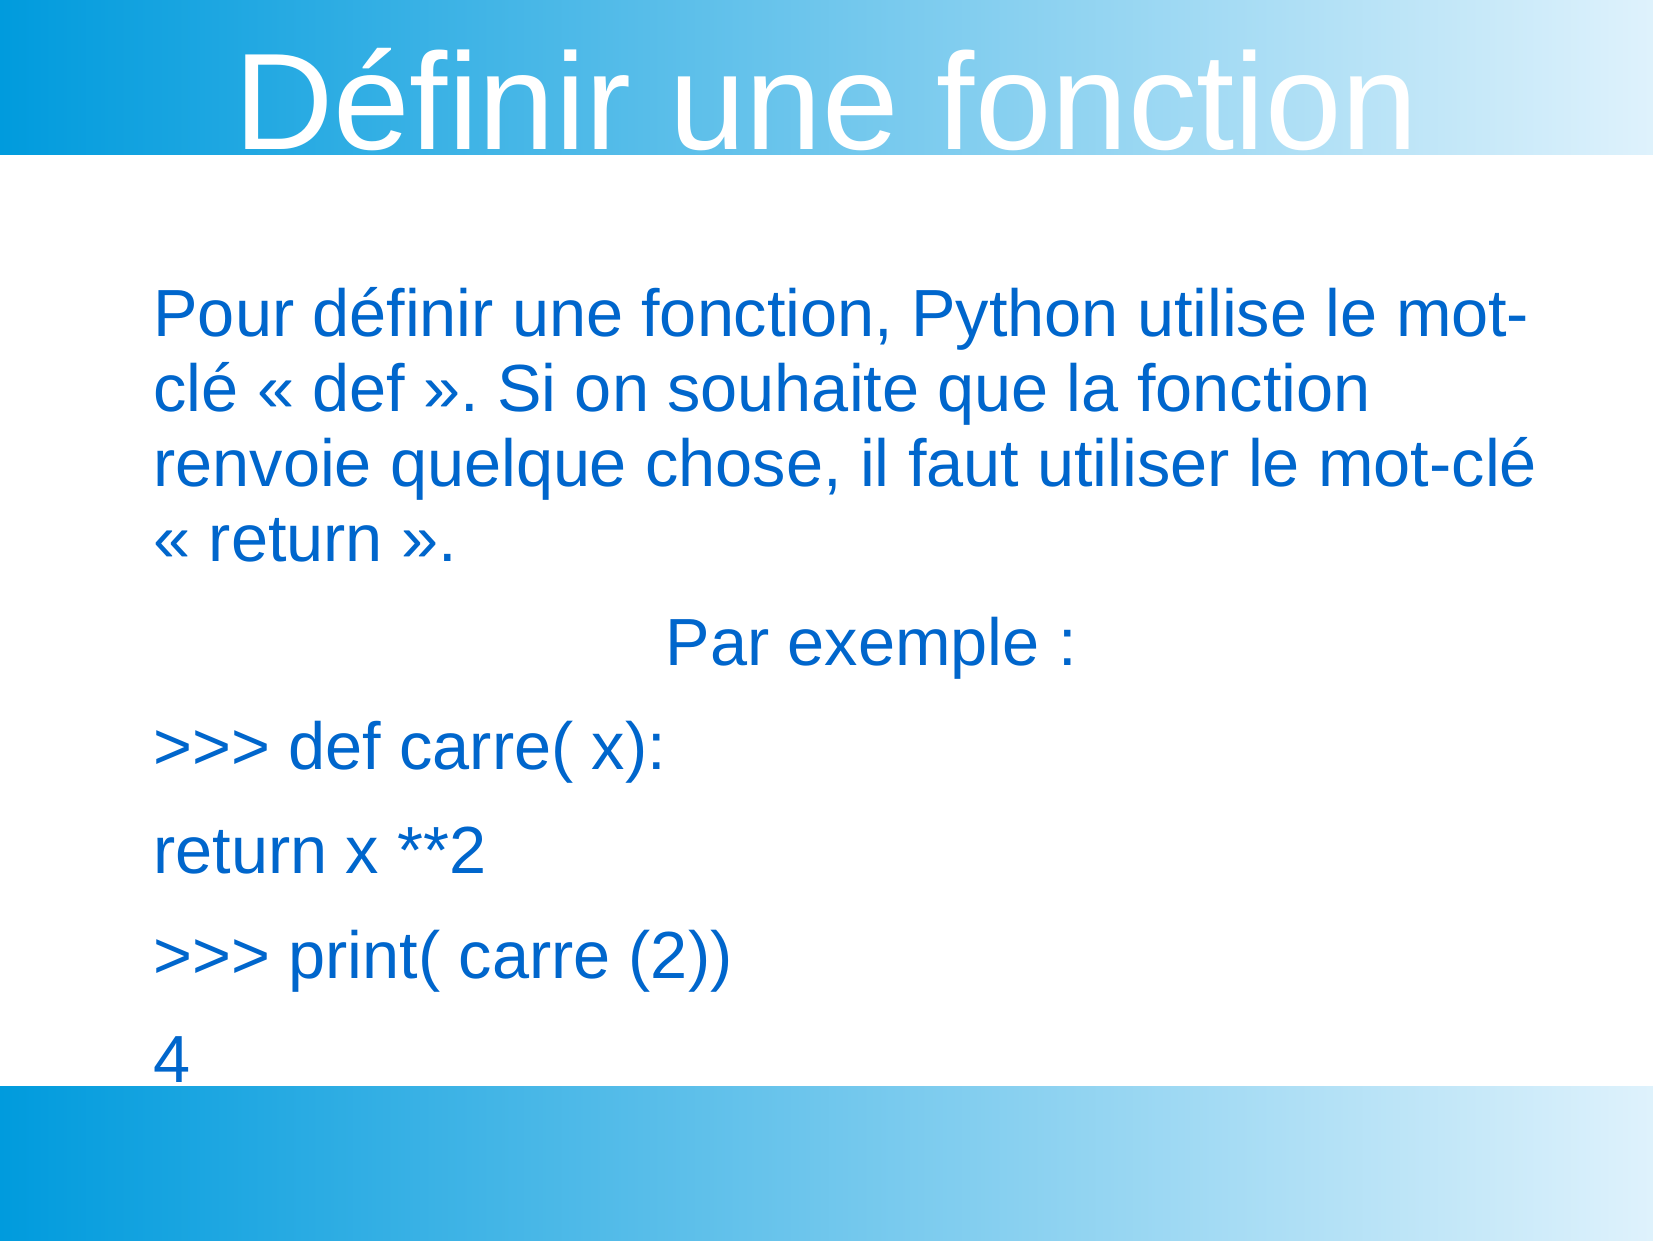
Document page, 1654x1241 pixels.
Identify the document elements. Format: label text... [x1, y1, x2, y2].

title Définir une fonction [82, 24, 1571, 172]
list Pour définir une fonction, Python utilise le mot-clé « def ». Si on souhaite que la fonction renvoie quelque chose, il faut utiliser le mot-clé « return ». Par exemple : >>> def carre( x): return x **2 >>> print( carre (2)) 4 [82, 172, 1571, 1146]
